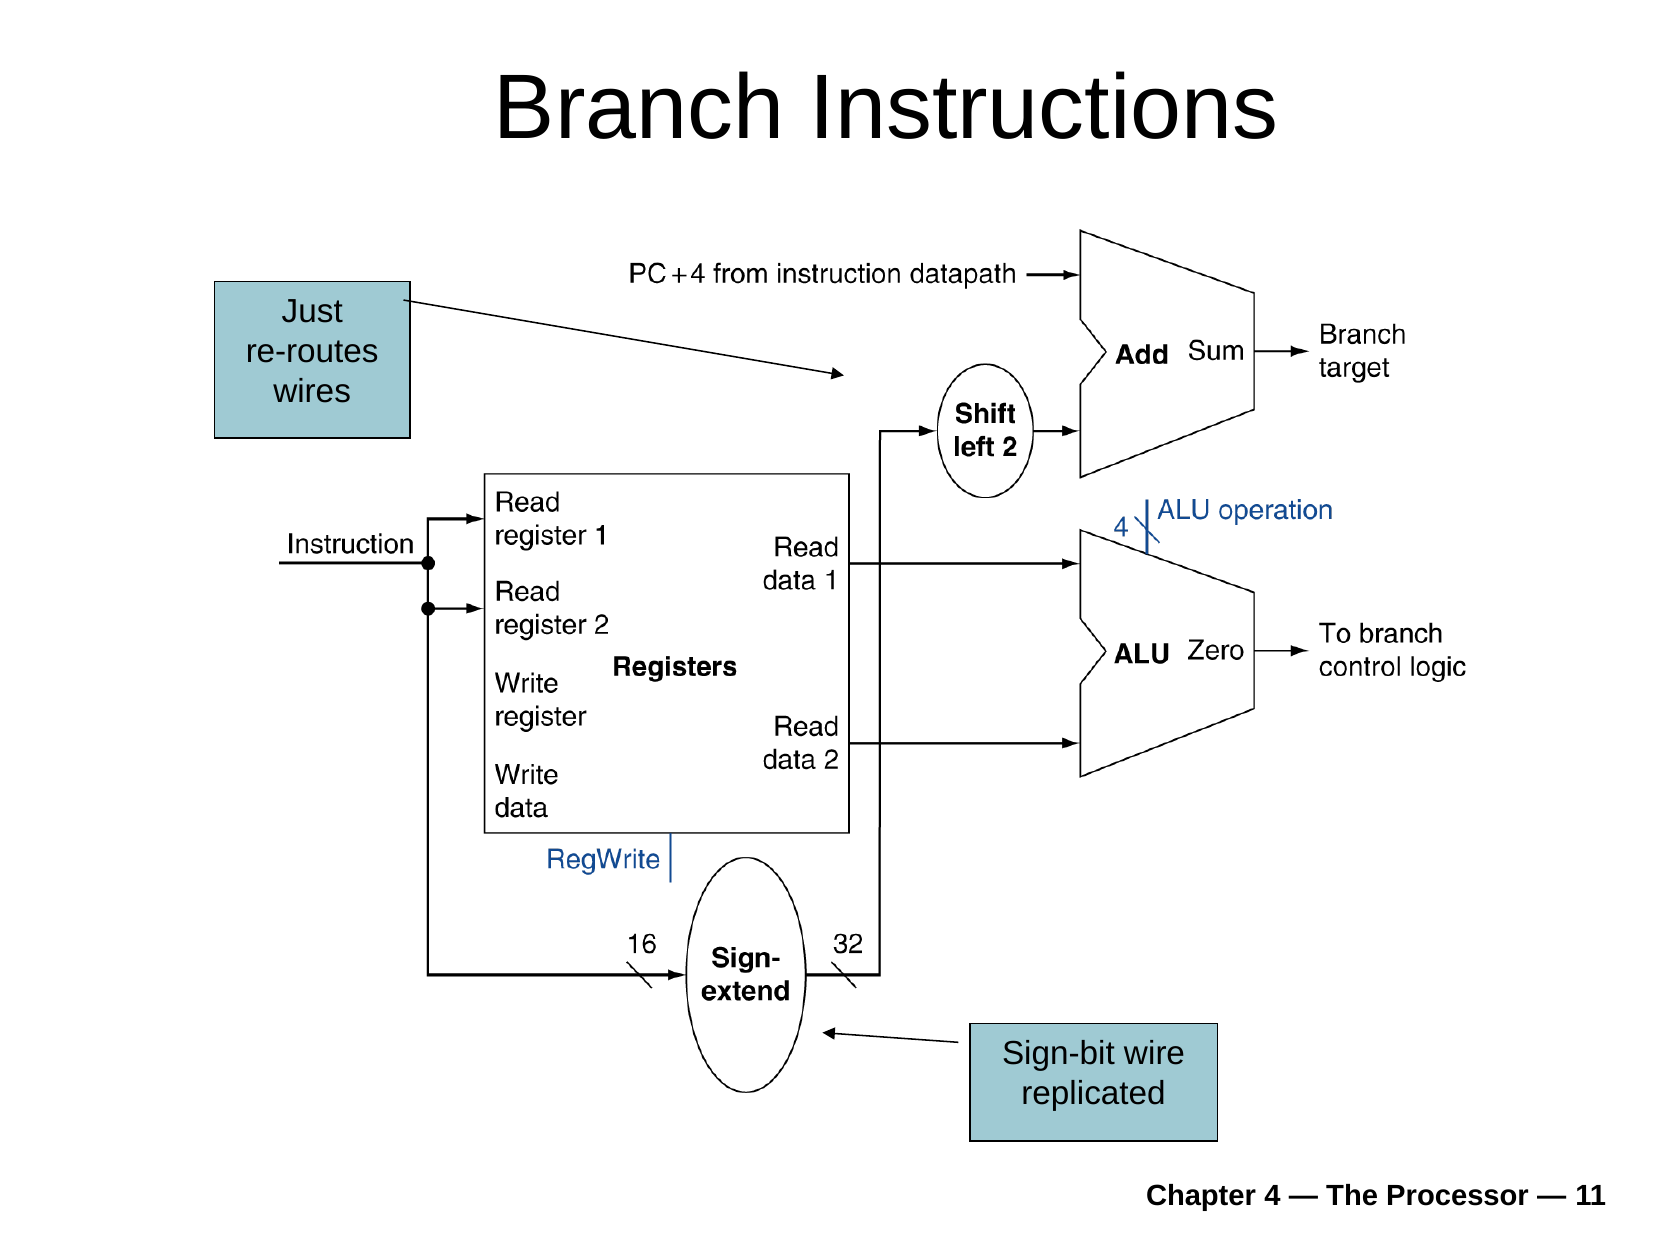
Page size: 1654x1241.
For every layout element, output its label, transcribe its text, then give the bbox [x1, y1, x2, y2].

text_box Just re-routes wires [215, 282, 844, 438]
title Branch Instructions [123, 26, 1618, 165]
text_box Sign-bit wire replicated [970, 1024, 1217, 1141]
picture [279, 229, 1466, 1093]
text_box Chapter 4 — The Processor — <number> [305, 1153, 1622, 1219]
